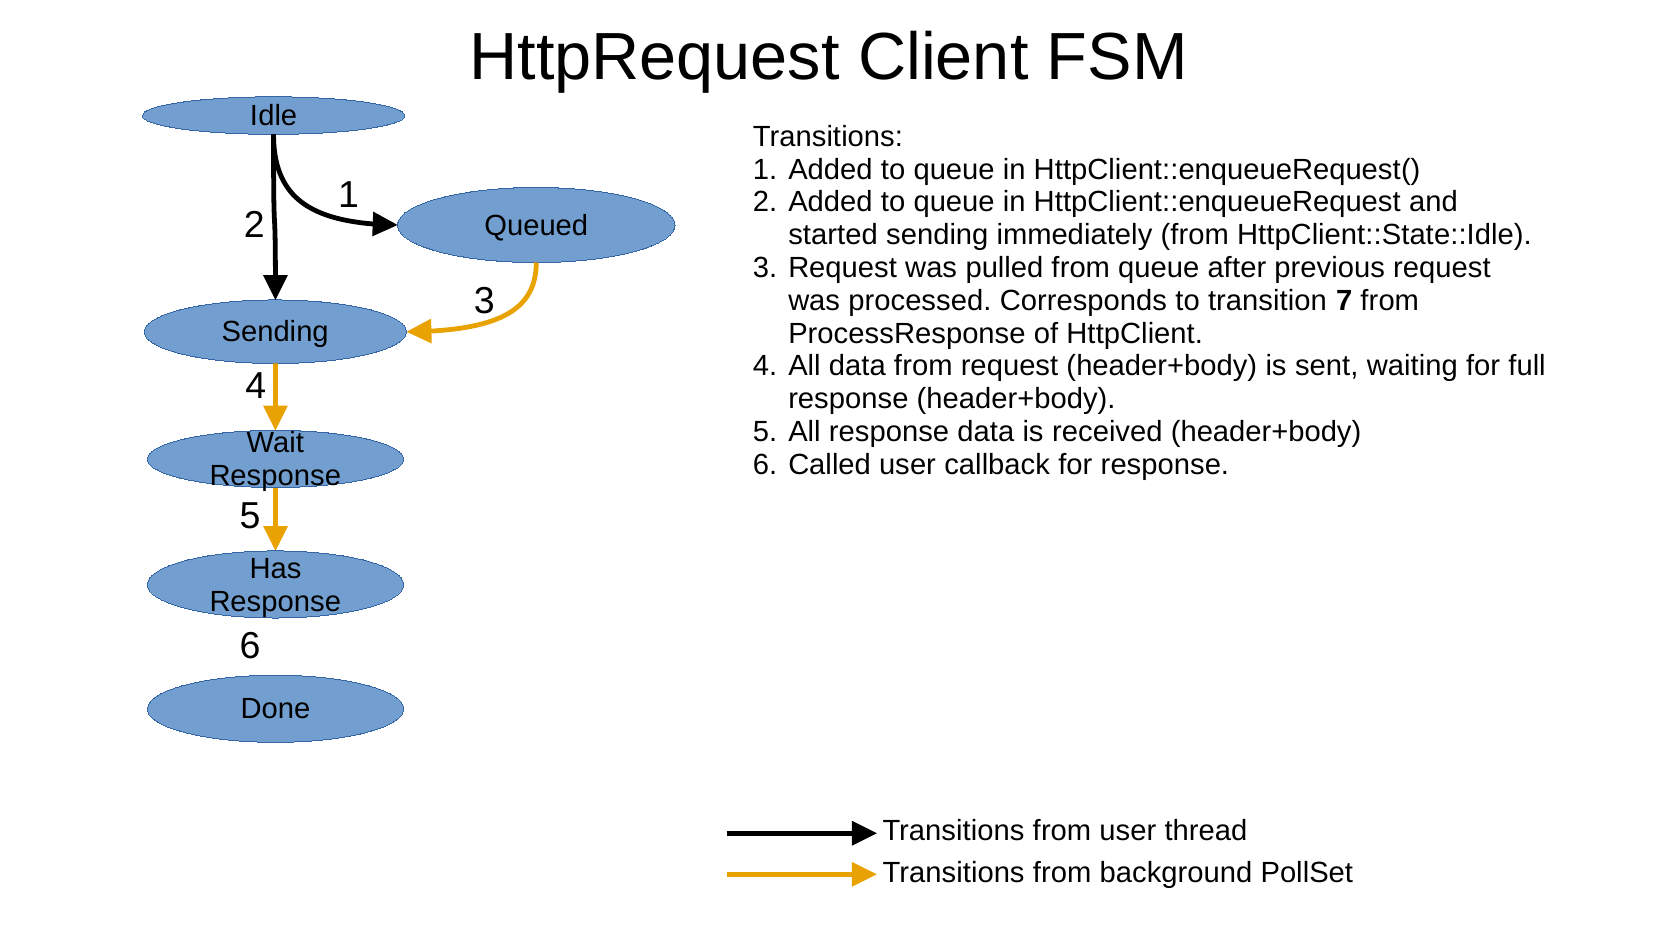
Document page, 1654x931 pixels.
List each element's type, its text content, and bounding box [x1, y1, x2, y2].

text_box Transitions from background PollSet [867, 848, 1534, 906]
text_box Transitions: Added to queue in HttpClient::enqueueRequest() Added to queue in HttpClient::enqueueRequest and started sending immediately (from HttpClient::State::Idle). Request was pulled from queue after previous request was processed. Corresponds to transition 7 from ProcessResponse of HttpClient. All data from request (header+body) is sent, waiting for full response (header+body). All response data is received (header+body) Called user callback for response. [738, 112, 1564, 638]
text_box Has Response [147, 550, 404, 619]
text_box Transitions from user thread [867, 806, 1384, 848]
text_box Idle [142, 96, 405, 135]
text_box 3 [459, 272, 506, 330]
text_box Done [147, 675, 404, 743]
text_box 2 [228, 195, 275, 253]
text_box Queued [397, 187, 676, 263]
text_box Wait Response [147, 430, 404, 488]
text_box 1 [323, 166, 370, 221]
title HttpRequest Client FSM [82, 18, 1576, 94]
text_box Sending [144, 299, 407, 364]
text_box 4 [230, 357, 277, 415]
text_box 6 [224, 617, 271, 675]
text_box 1 [323, 217, 342, 223]
text_box 5 [224, 487, 271, 545]
